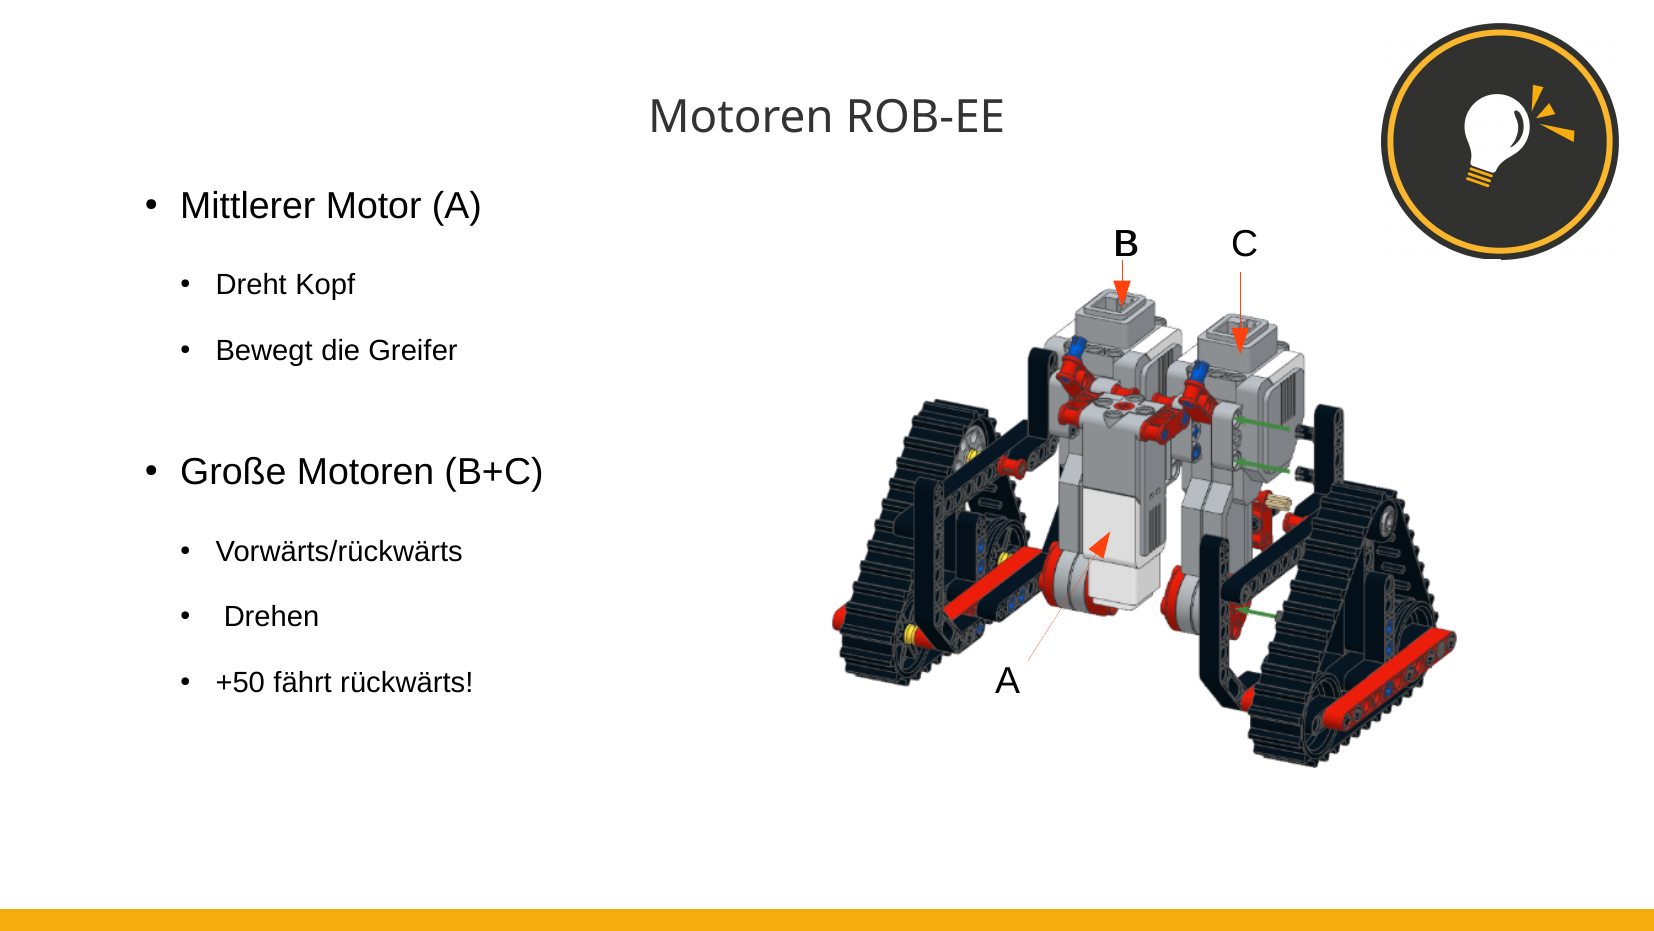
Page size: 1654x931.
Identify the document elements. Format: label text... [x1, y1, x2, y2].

text_box A [980, 651, 1016, 751]
text_box C [1216, 214, 1252, 272]
title Motoren ROB-EE [82, 37, 1381, 193]
text_box B [1099, 214, 1136, 272]
text_box Mittlerer Motor (A) Dreht Kopf Bewegt die Greifer Große Motoren (B+C) Vorwärts/rückwärts Drehen +50 fährt rückwärts! [129, 177, 934, 707]
text_box [0, 909, 1654, 931]
picture [814, 23, 1619, 784]
